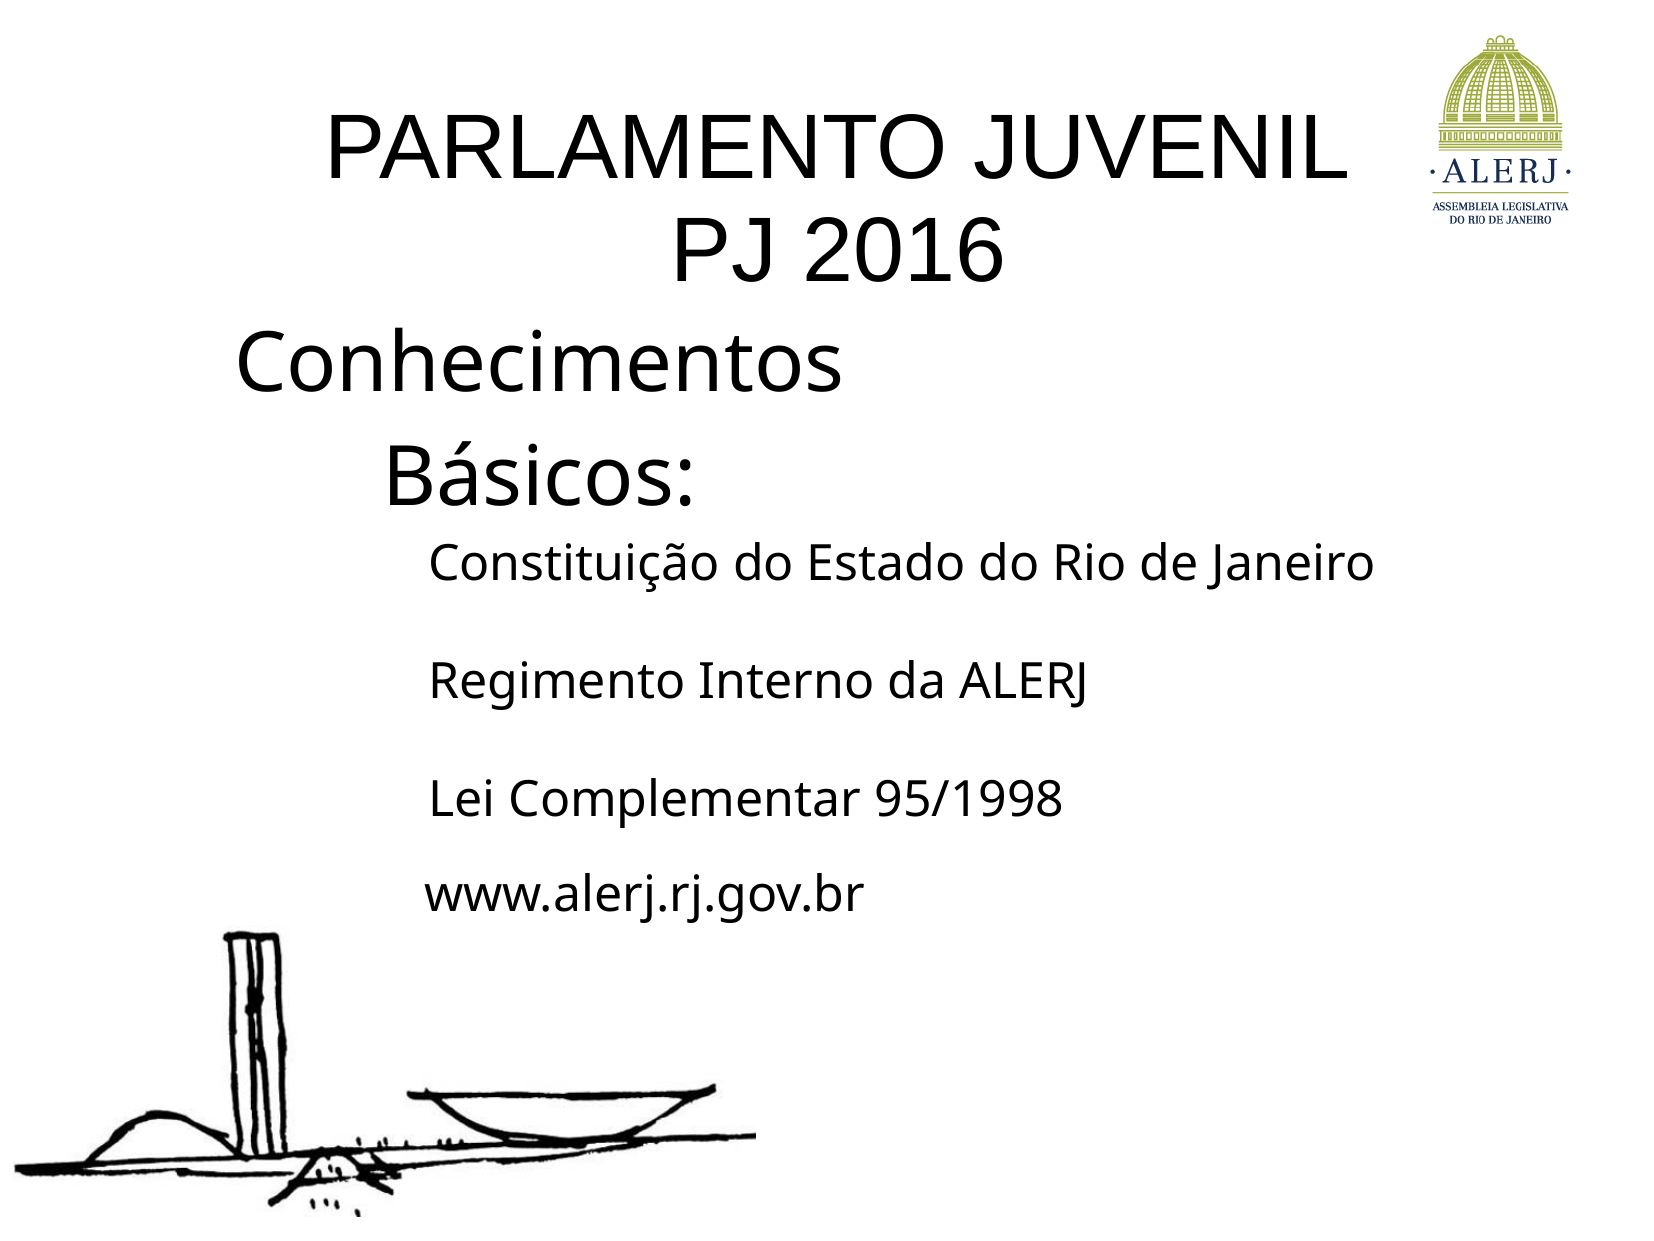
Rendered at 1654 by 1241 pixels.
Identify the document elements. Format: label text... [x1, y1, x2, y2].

title PARLAMENTO JUVENIL PJ 2016 [70, 94, 1607, 302]
text_box Regimento Interno da ALERJ [413, 637, 1371, 726]
text_box Constituição do Estado do Rio de Janeiro [413, 519, 1418, 608]
picture [12, 925, 756, 1217]
text_box Lei Complementar 95/1998 [413, 755, 1233, 838]
picture [1358, 23, 1642, 235]
text_box Conhecimentos Básicos: [82, 359, 997, 473]
text_box www.alerj.rj.gov.br [409, 850, 993, 939]
